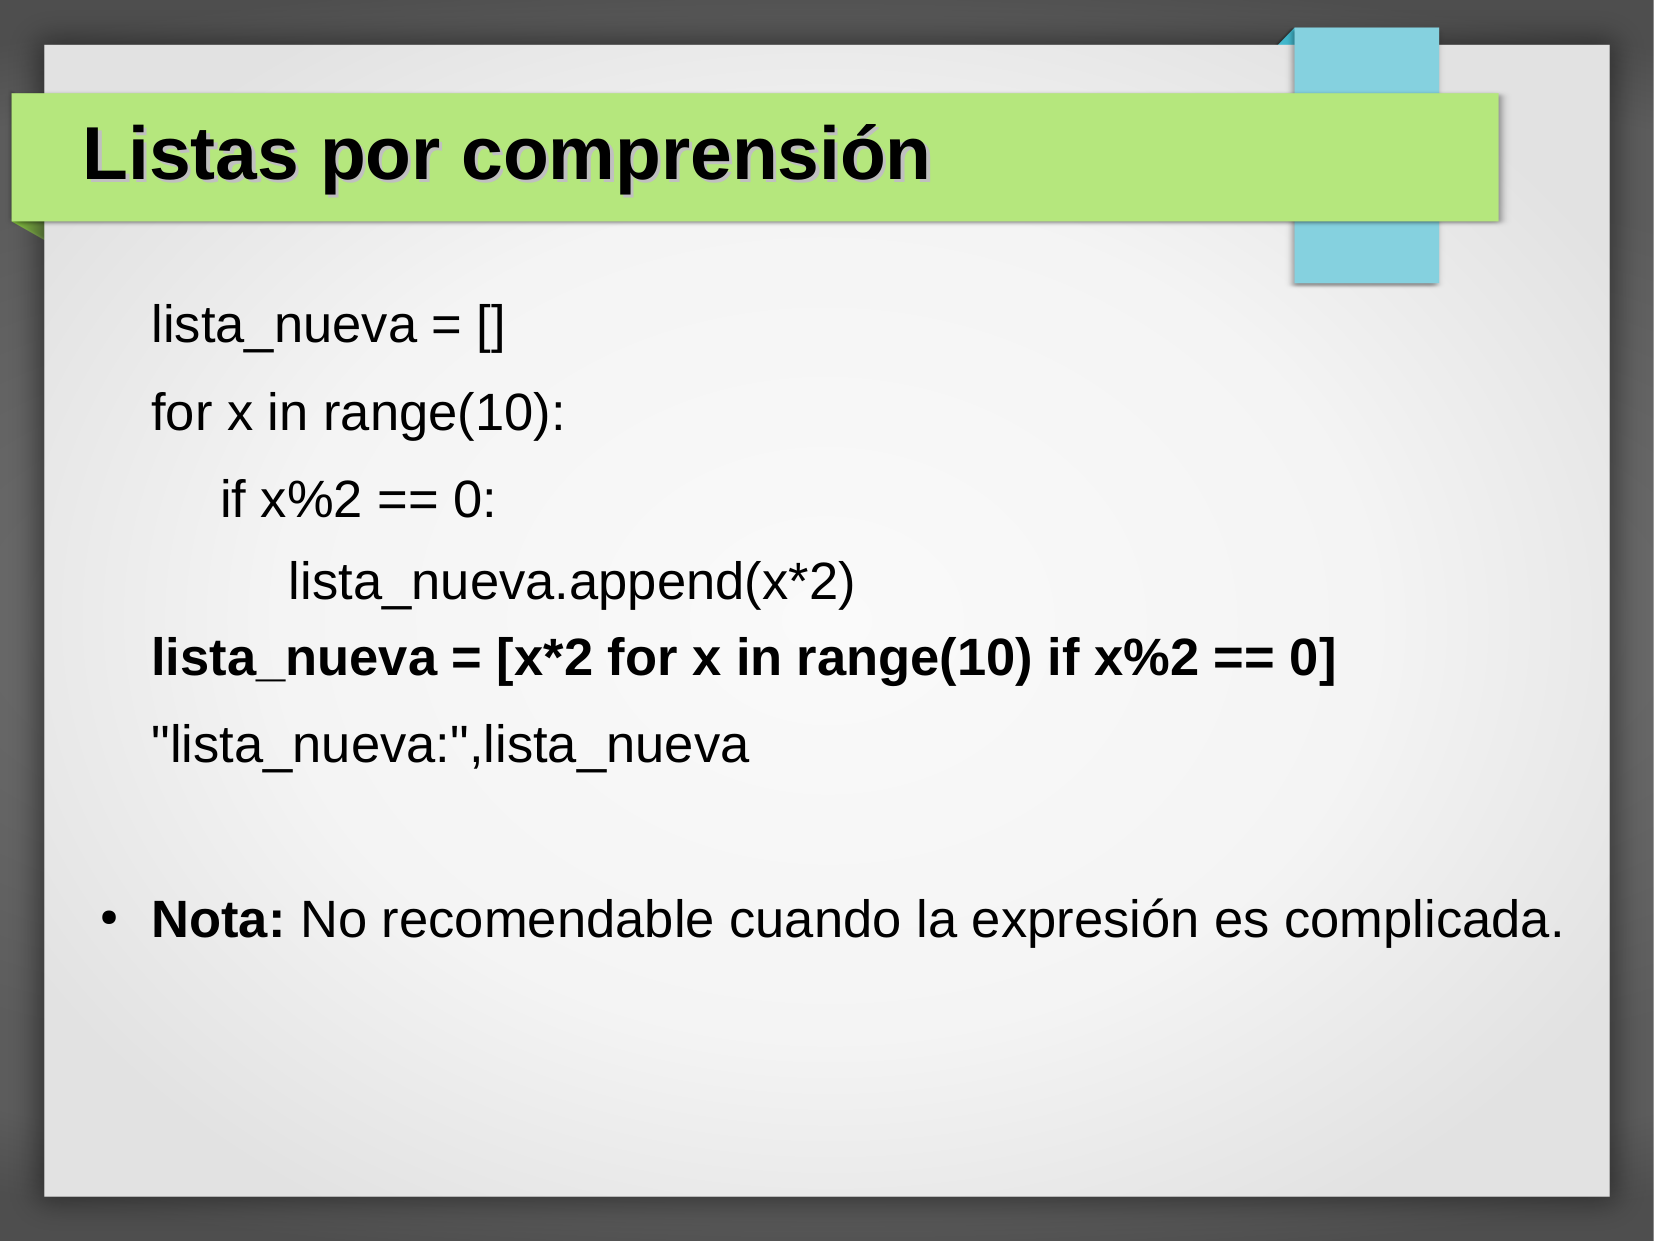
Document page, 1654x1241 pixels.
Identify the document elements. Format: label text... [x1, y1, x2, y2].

title Listas por comprensión [82, 94, 1264, 213]
list lista_nueva = [] for x in range(10): if x%2 == 0: lista_nueva.append(x*2) lista_nueva = [x*2 for x in range(10) if x%2 == 0] "lista_nueva:",lista_nueva Nota: No recomendable cuando la expresión es complicada. [82, 295, 1571, 1015]
picture [0, 0, 1654, 1241]
